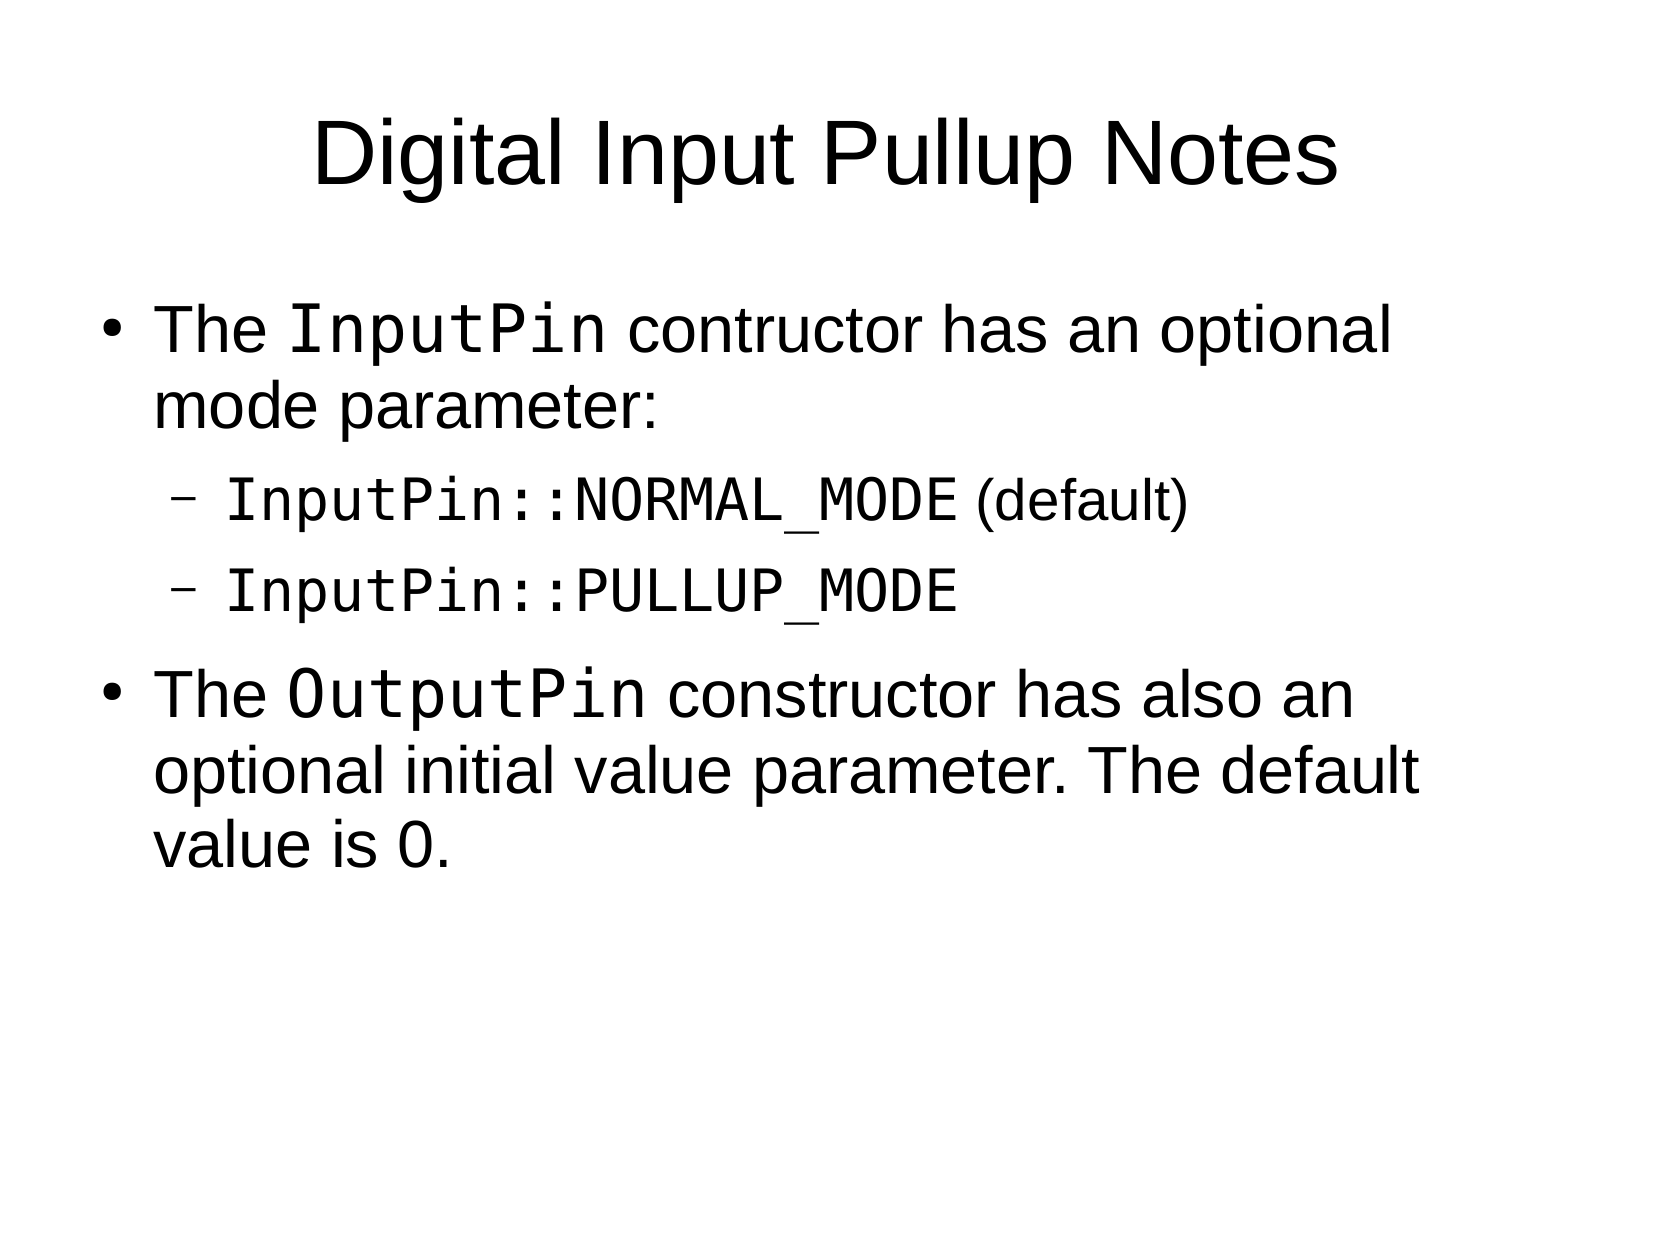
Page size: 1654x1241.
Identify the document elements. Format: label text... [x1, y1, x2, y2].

list The InputPin contructor has an optional mode parameter: InputPin::NORMAL_MODE (default) InputPin::PULLUP_MODE The OutputPin constructor has also an optional initial value parameter. The default value is 0. [82, 290, 1571, 1010]
title Digital Input Pullup Notes [82, 49, 1571, 257]
